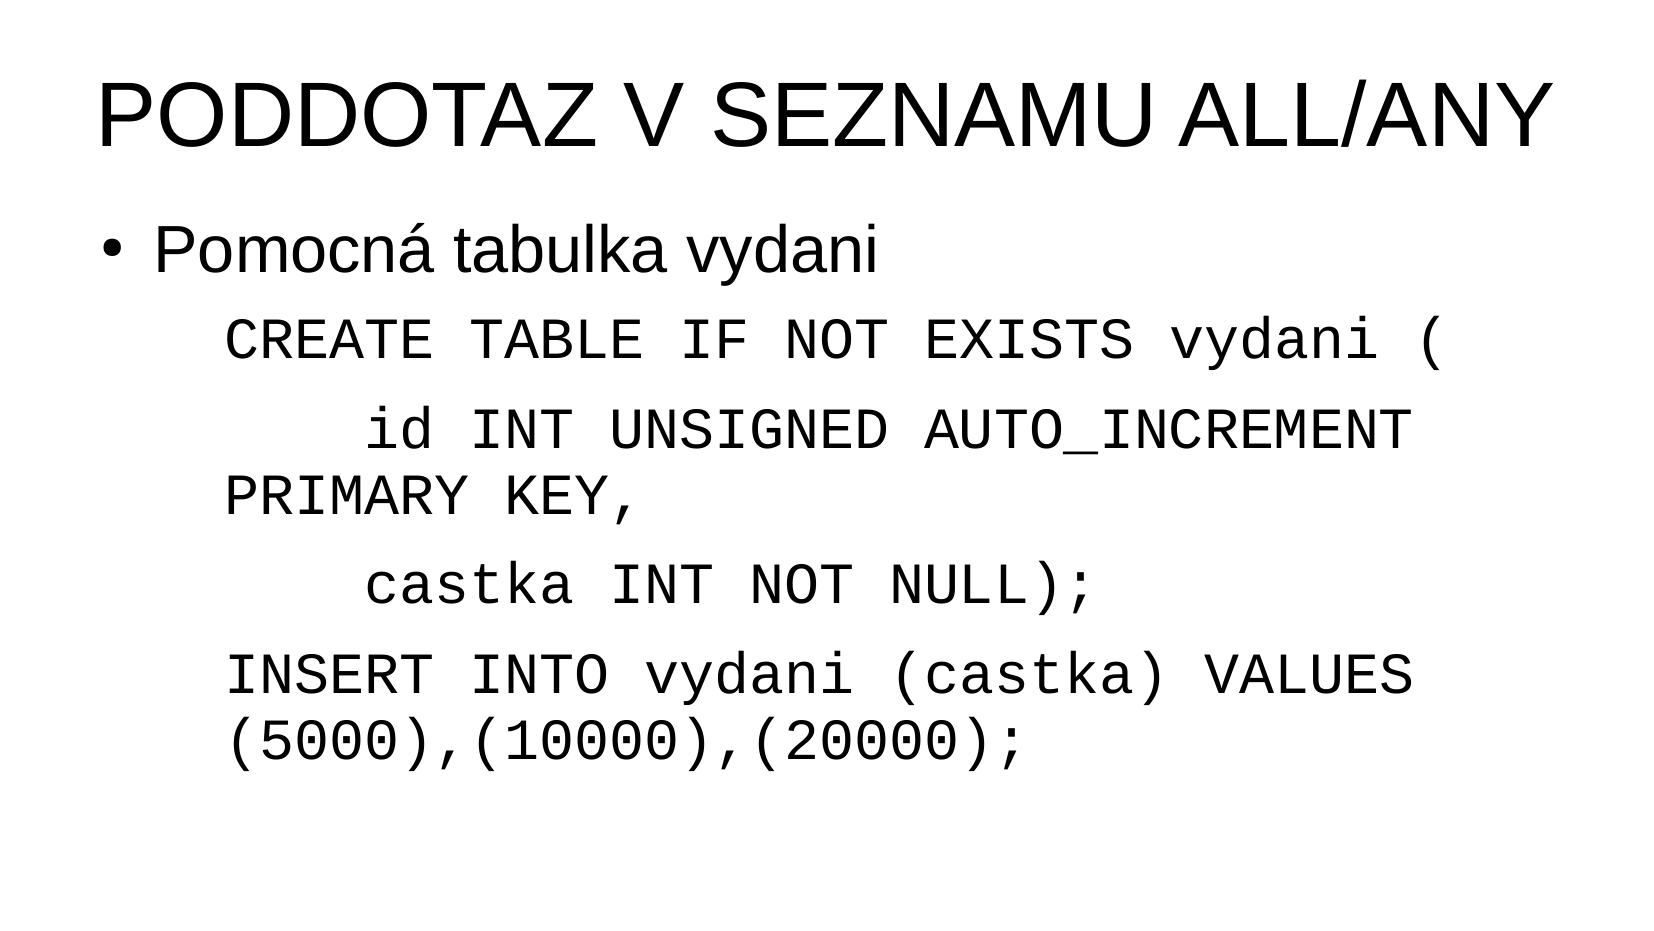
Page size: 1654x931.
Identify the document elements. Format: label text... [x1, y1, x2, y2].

list Pomocná tabulka vydani CREATE TABLE IF NOT EXISTS vydani ( id INT UNSIGNED AUTO_INCREMENT PRIMARY KEY, castka INT NOT NULL); INSERT INTO vydani (castka) VALUES (5000),(10000),(20000); [82, 211, 1571, 916]
title PODDOTAZ V SEZNAMU ALL/ANY [82, 37, 1571, 193]
